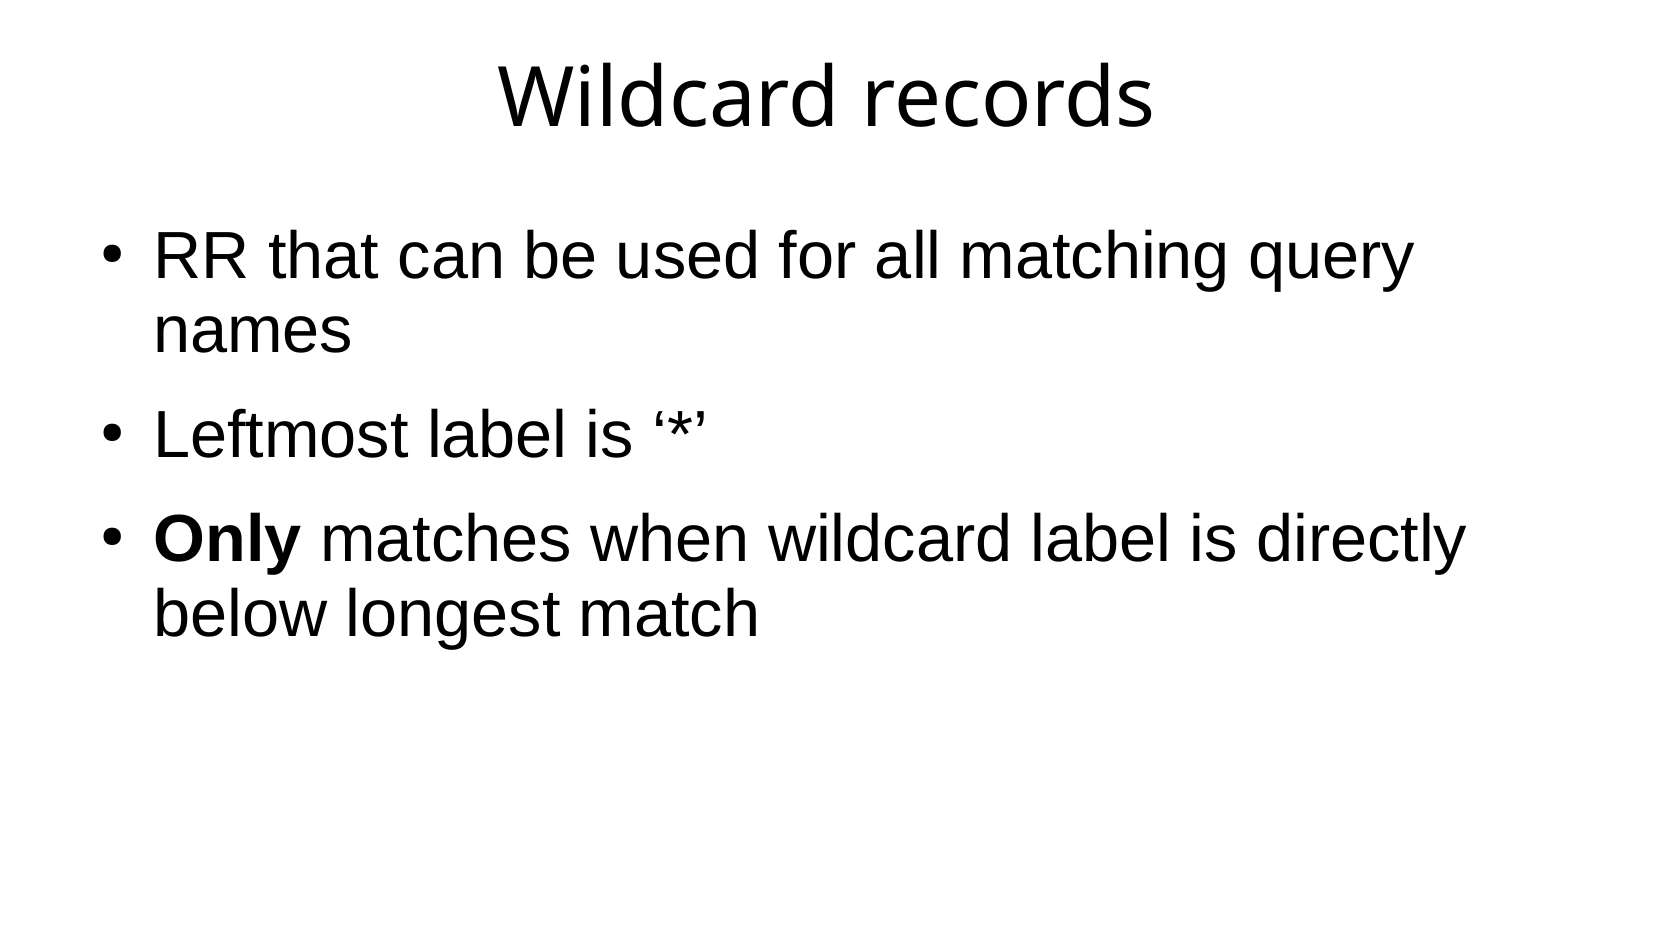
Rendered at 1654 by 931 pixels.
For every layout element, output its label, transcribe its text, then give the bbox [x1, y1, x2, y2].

list RR that can be used for all matching query names Leftmost label is ‘*’ Only matches when wildcard label is directly below longest match [82, 217, 1571, 758]
title Wildcard records [82, 37, 1571, 193]
